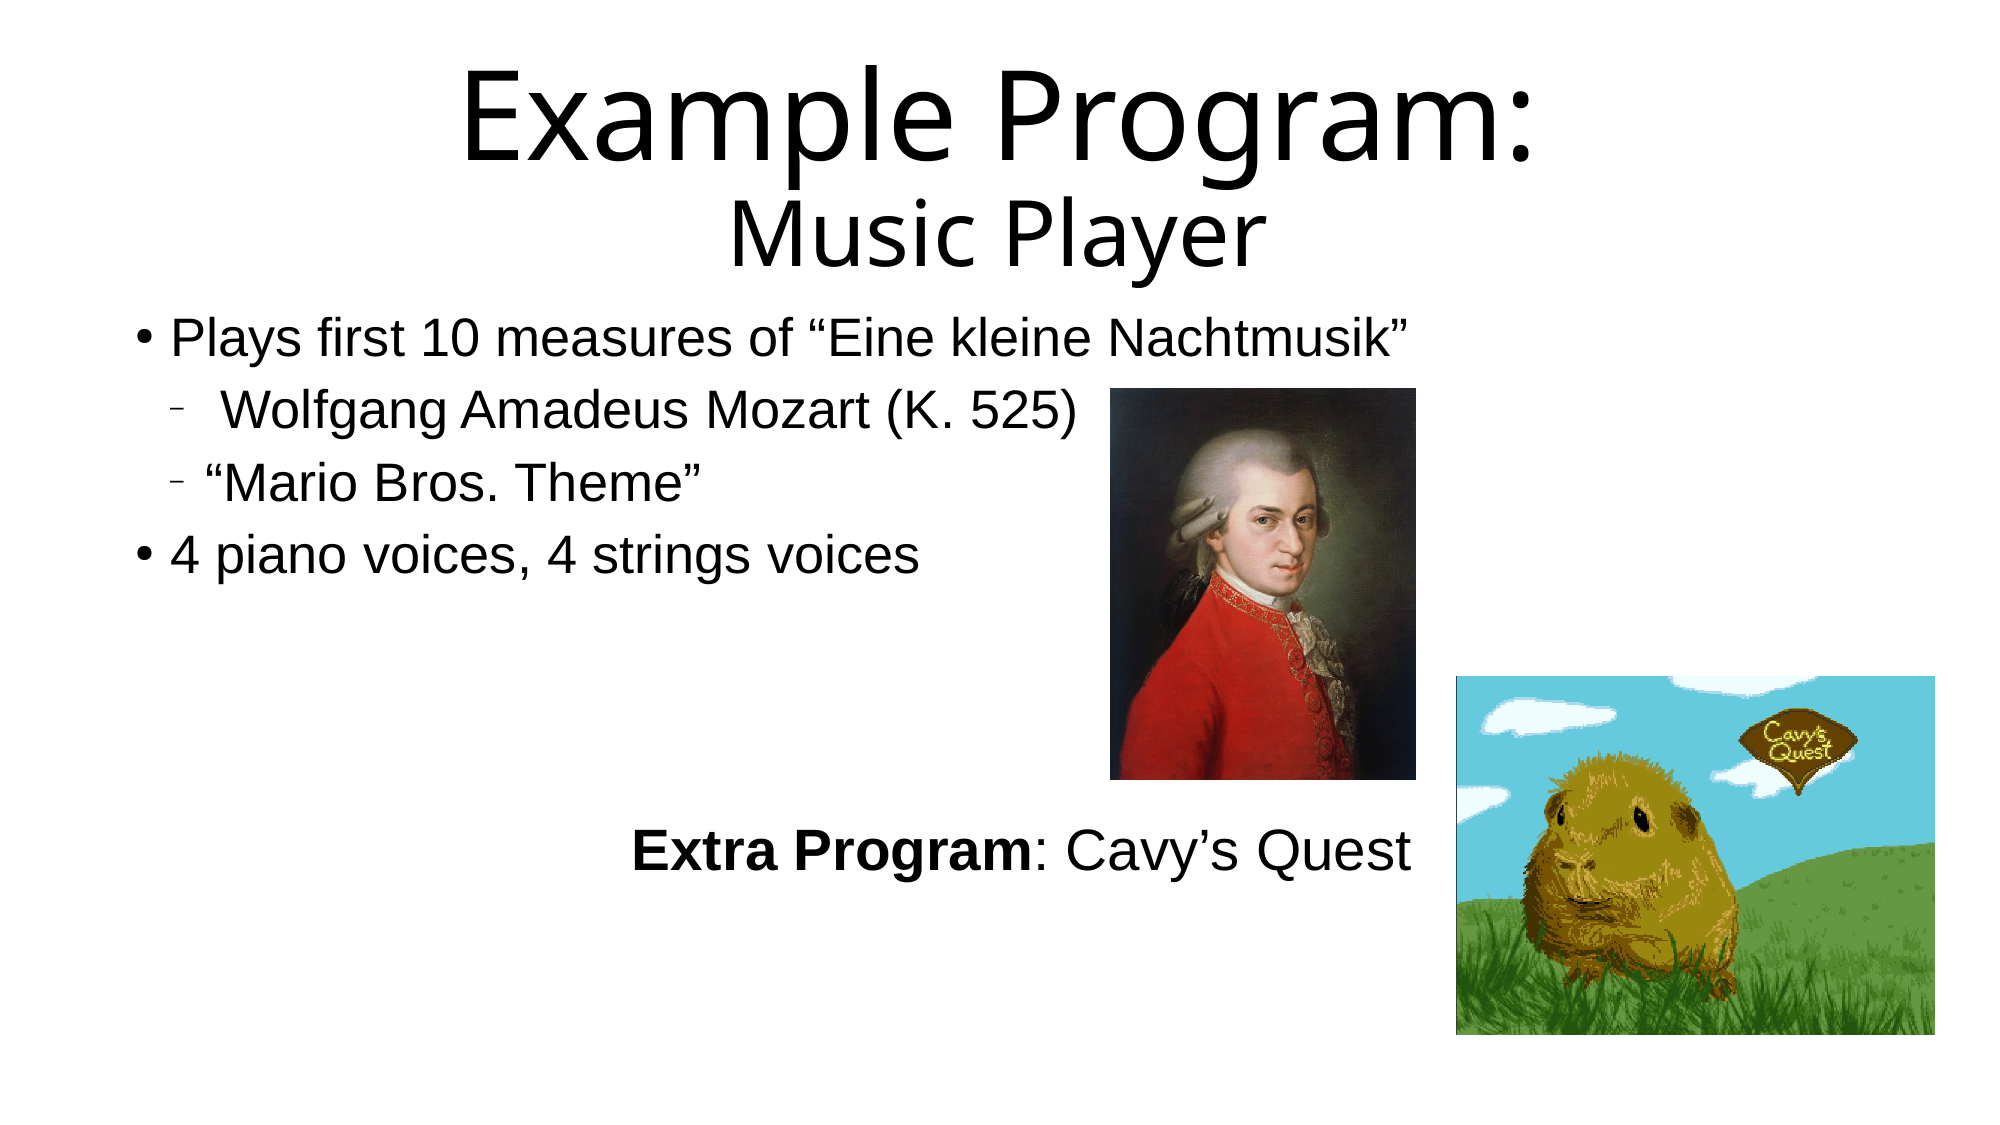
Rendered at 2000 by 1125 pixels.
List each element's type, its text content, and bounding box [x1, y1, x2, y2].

picture [1110, 388, 1416, 781]
title Example Program: Music Player [15, 39, 1981, 300]
text_box Extra Program: Cavy’s Quest [616, 810, 1428, 890]
text_box Plays first 10 measures of “Eine kleine Nachtmusik” Wolfgang Amadeus Mozart (K. 525) “Mario Bros. Theme” 4 piano voices, 4 strings voices [120, 299, 1560, 666]
picture [1456, 676, 1936, 1036]
